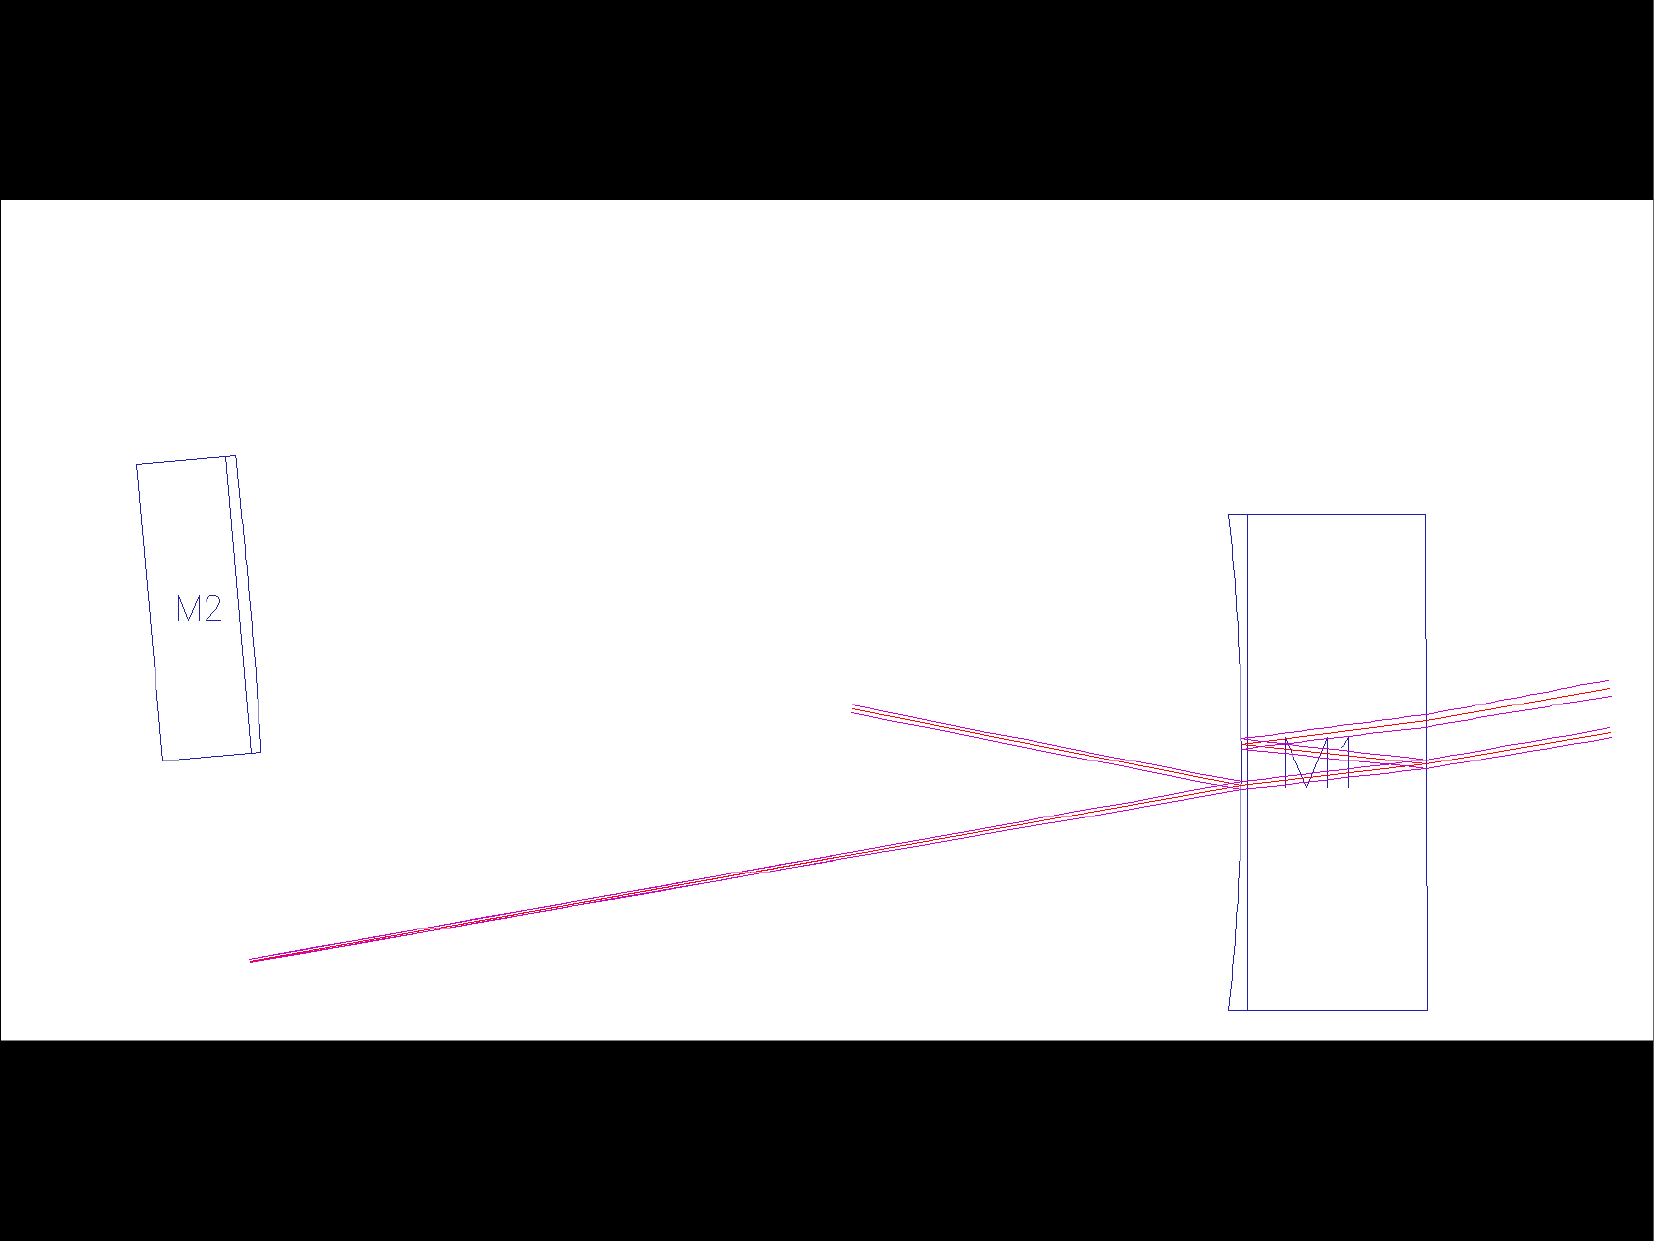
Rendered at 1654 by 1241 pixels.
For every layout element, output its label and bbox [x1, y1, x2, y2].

picture [0, 199, 1654, 1041]
